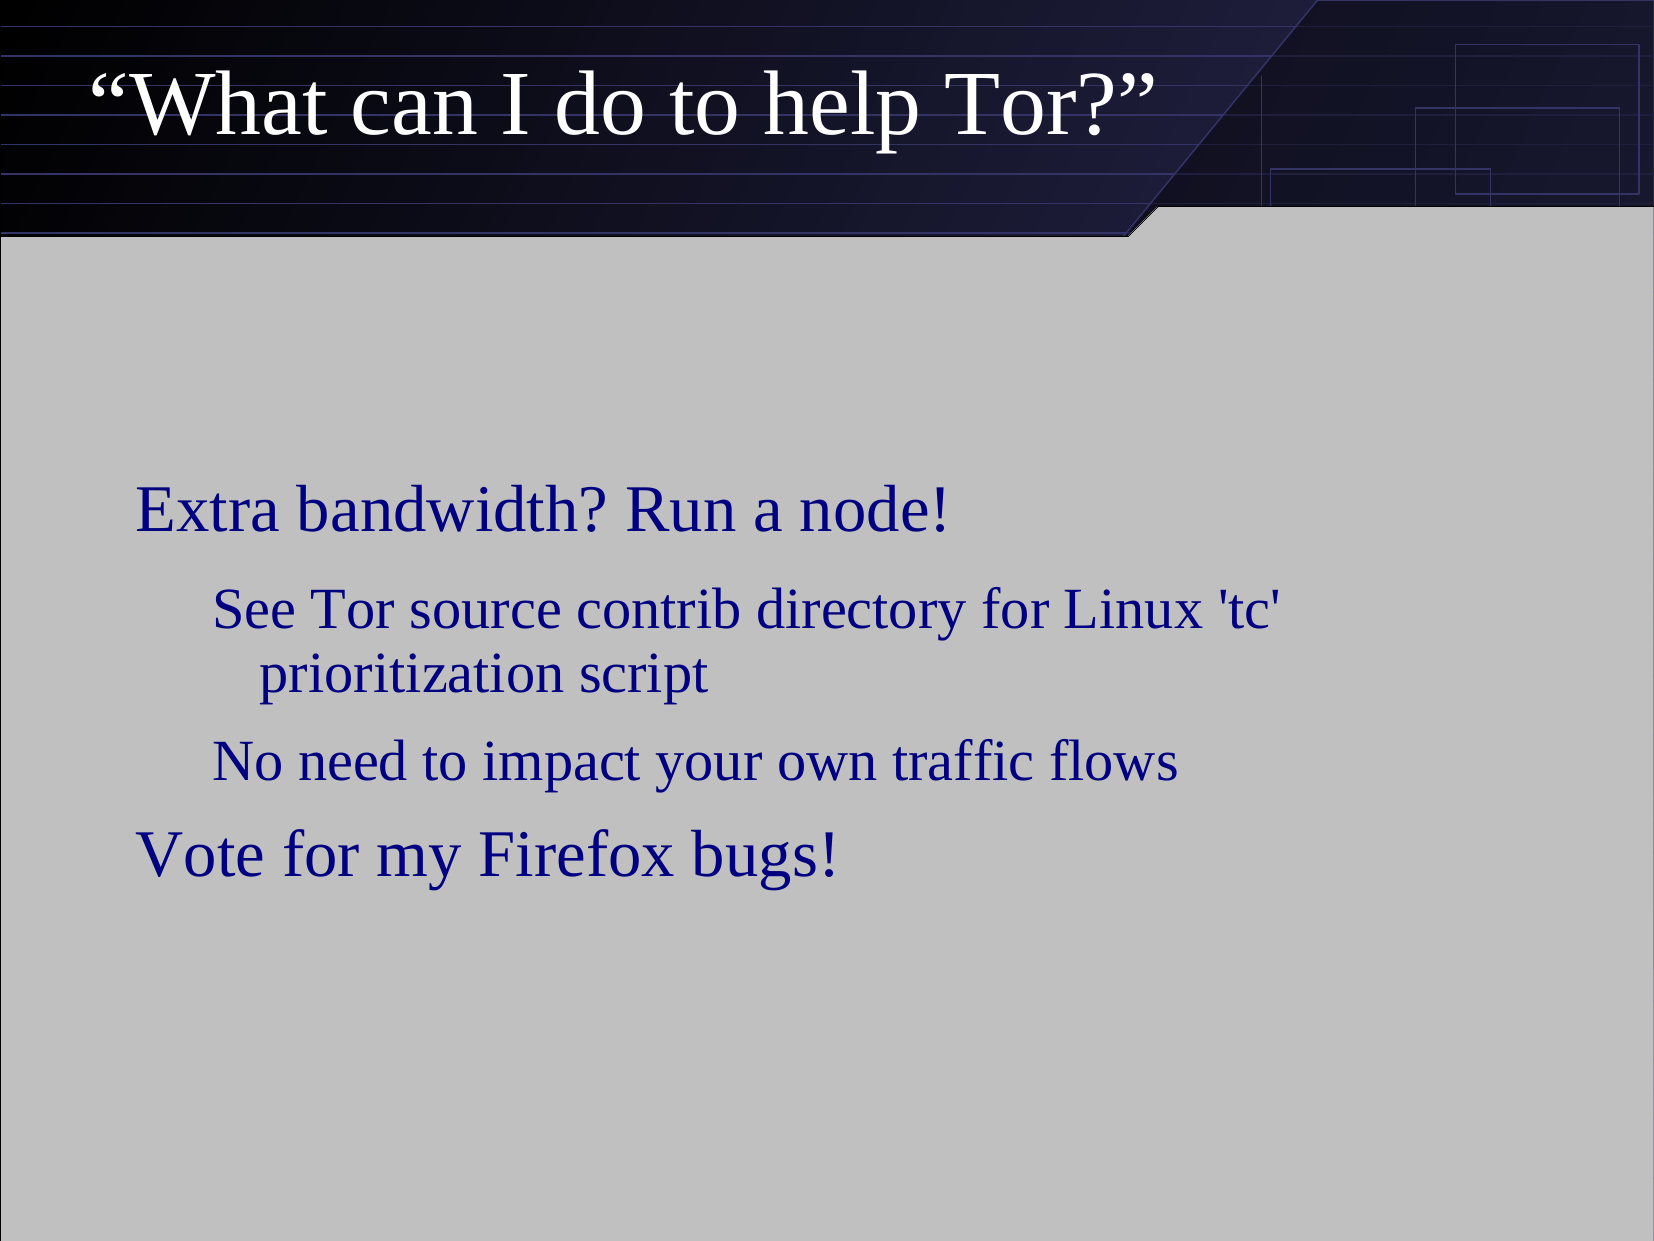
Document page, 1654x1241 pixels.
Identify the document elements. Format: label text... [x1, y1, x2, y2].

list Extra bandwidth? Run a node! See Tor source contrib directory for Linux 'tc' prioritization script No need to impact your own traffic flows Vote for my Firefox bugs! [118, 472, 1531, 892]
title “What can I do to help Tor?” [88, 0, 1501, 207]
